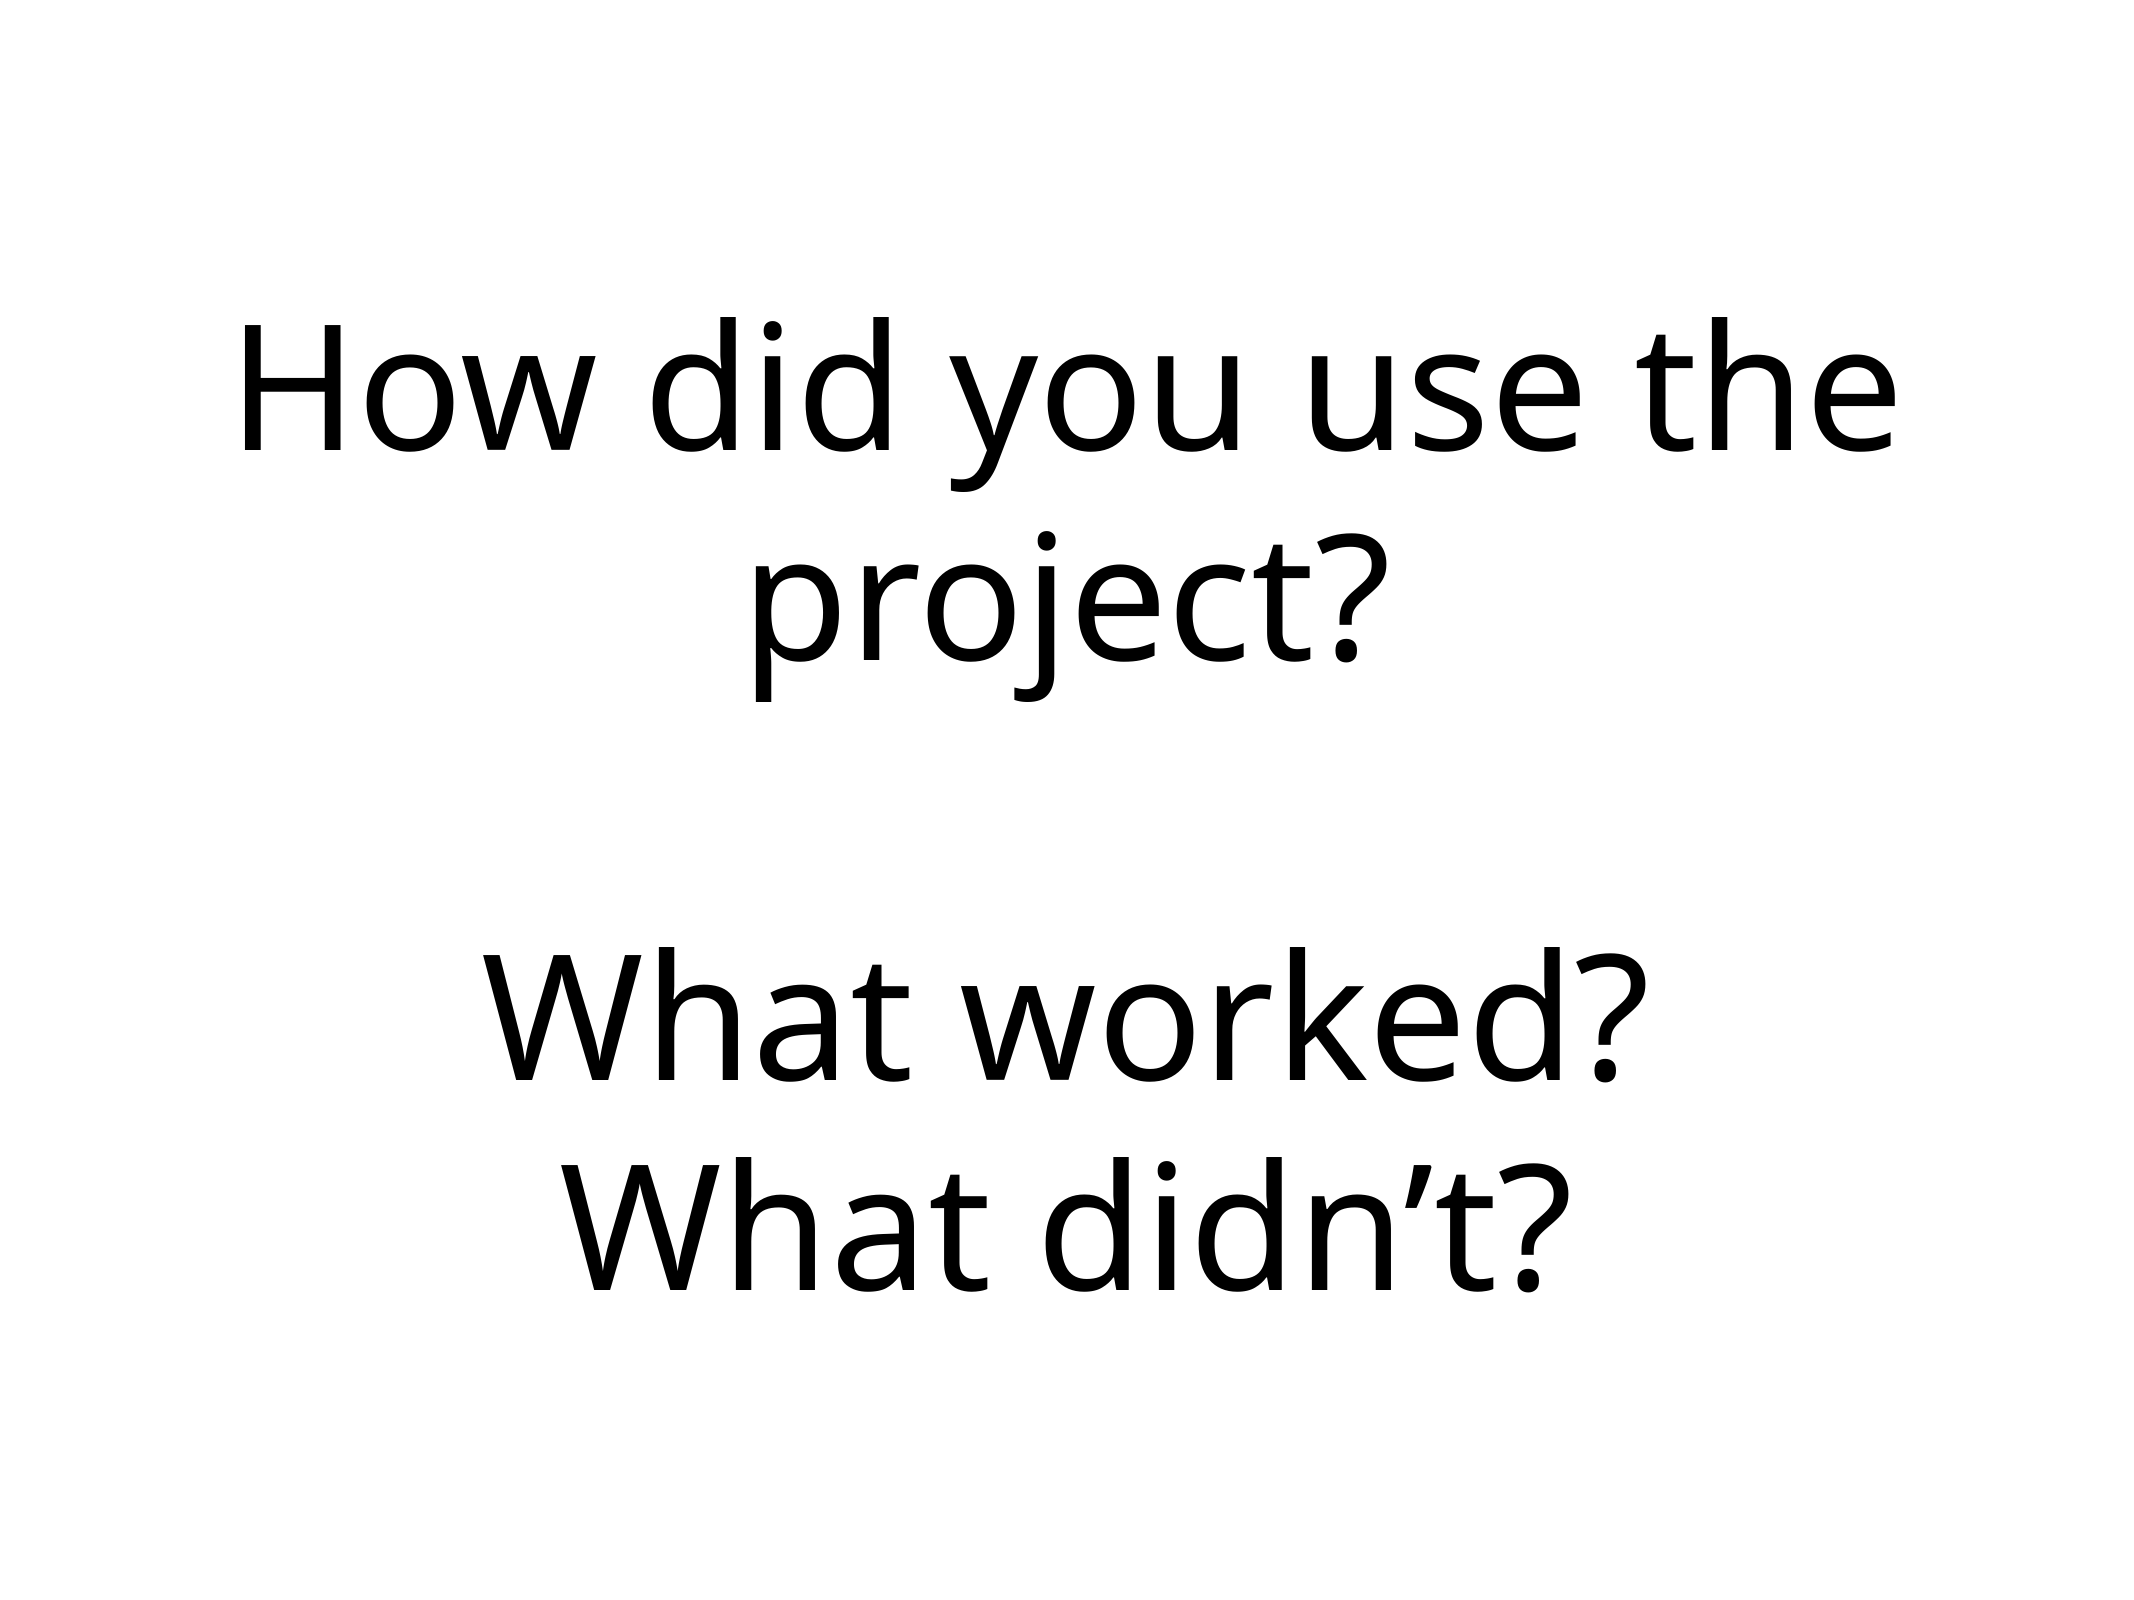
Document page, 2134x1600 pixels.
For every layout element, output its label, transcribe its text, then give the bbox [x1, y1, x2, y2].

title How did you use the project? What worked? What didn’t? [208, 266, 1925, 1334]
